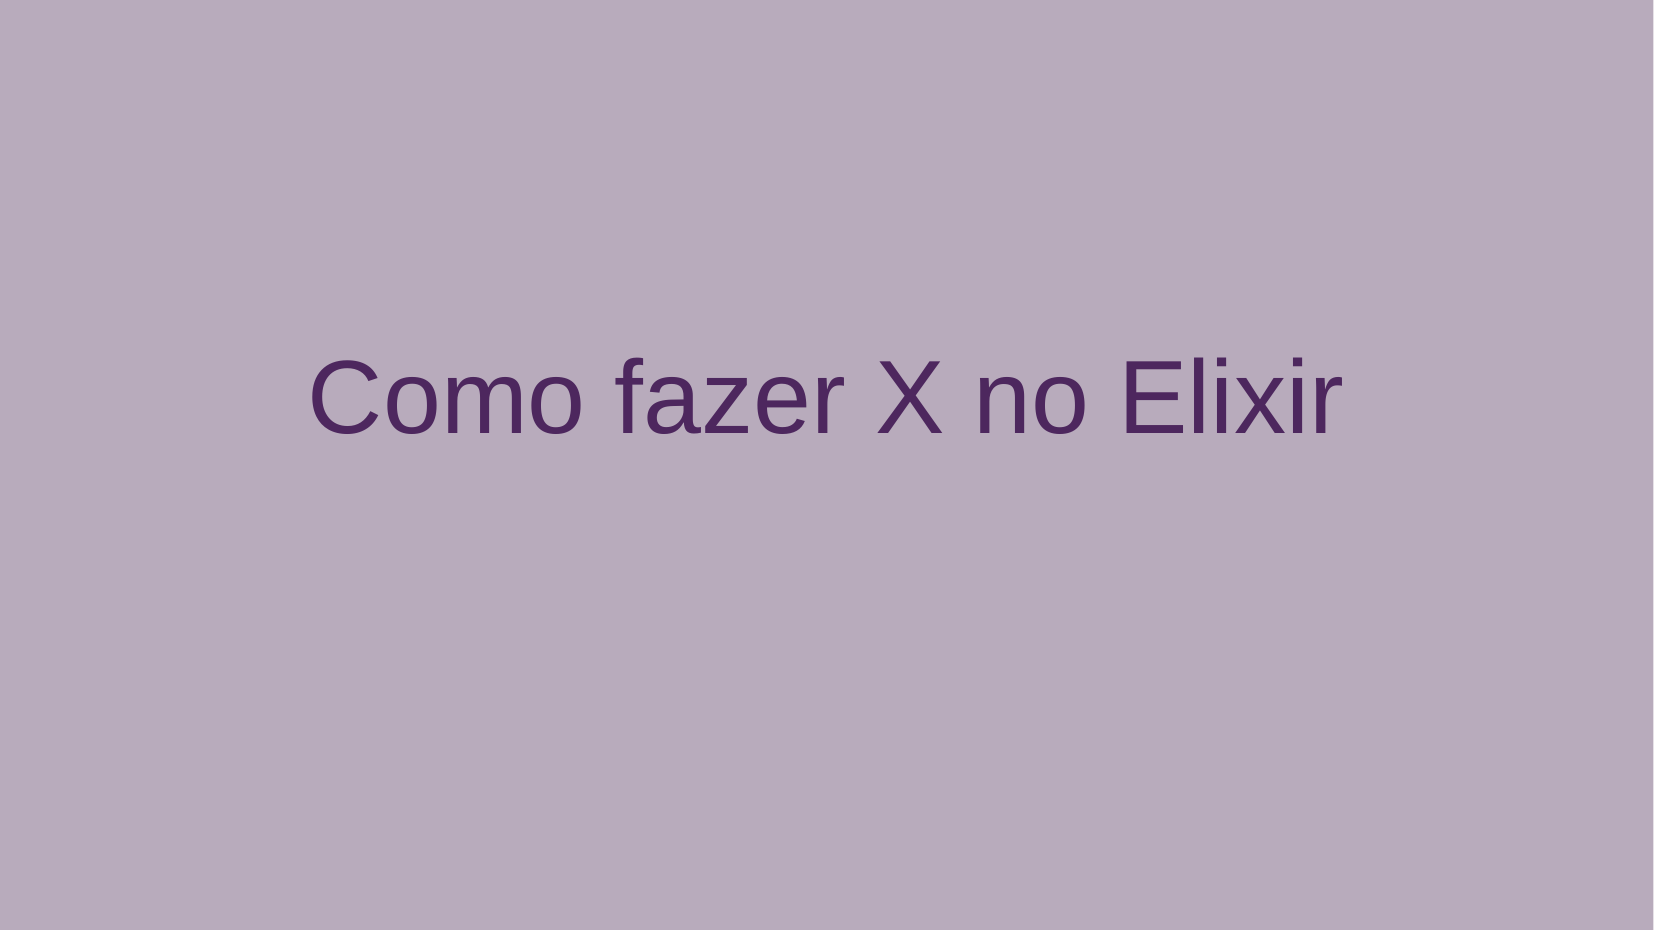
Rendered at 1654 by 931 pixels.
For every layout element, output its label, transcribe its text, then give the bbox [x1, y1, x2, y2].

text_box Como fazer X no Elixir [82, 37, 1571, 757]
